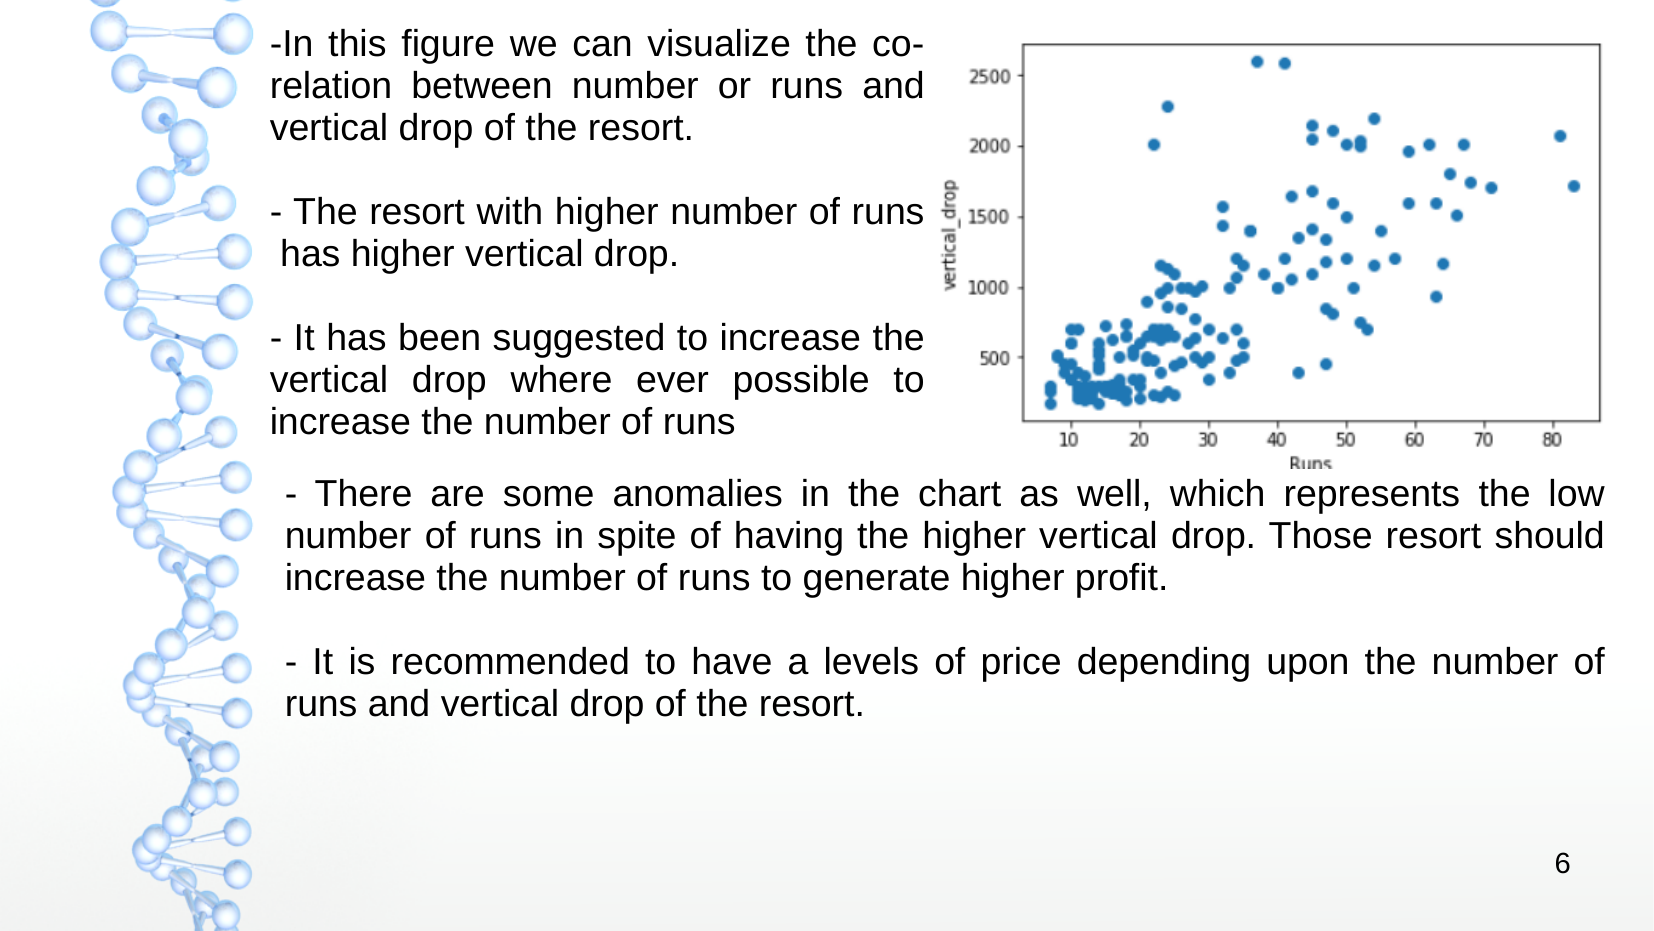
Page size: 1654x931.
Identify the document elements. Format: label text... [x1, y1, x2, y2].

text_box -In this figure we can visualize the co-relation between number or runs and vertical drop of the resort. - The resort with higher number of runs has higher vertical drop. - It has been suggested to increase the vertical drop where ever possible to increase the number of runs [255, 15, 940, 492]
text_box - There are some anomalies in the chart as well, which represents the low number of runs in spite of having the higher vertical drop. Those resort should increase the number of runs to generate higher profit. - It is recommended to have a levels of price depending upon the number of runs and vertical drop of the resort. [270, 465, 1621, 732]
picture [0, 0, 1654, 931]
